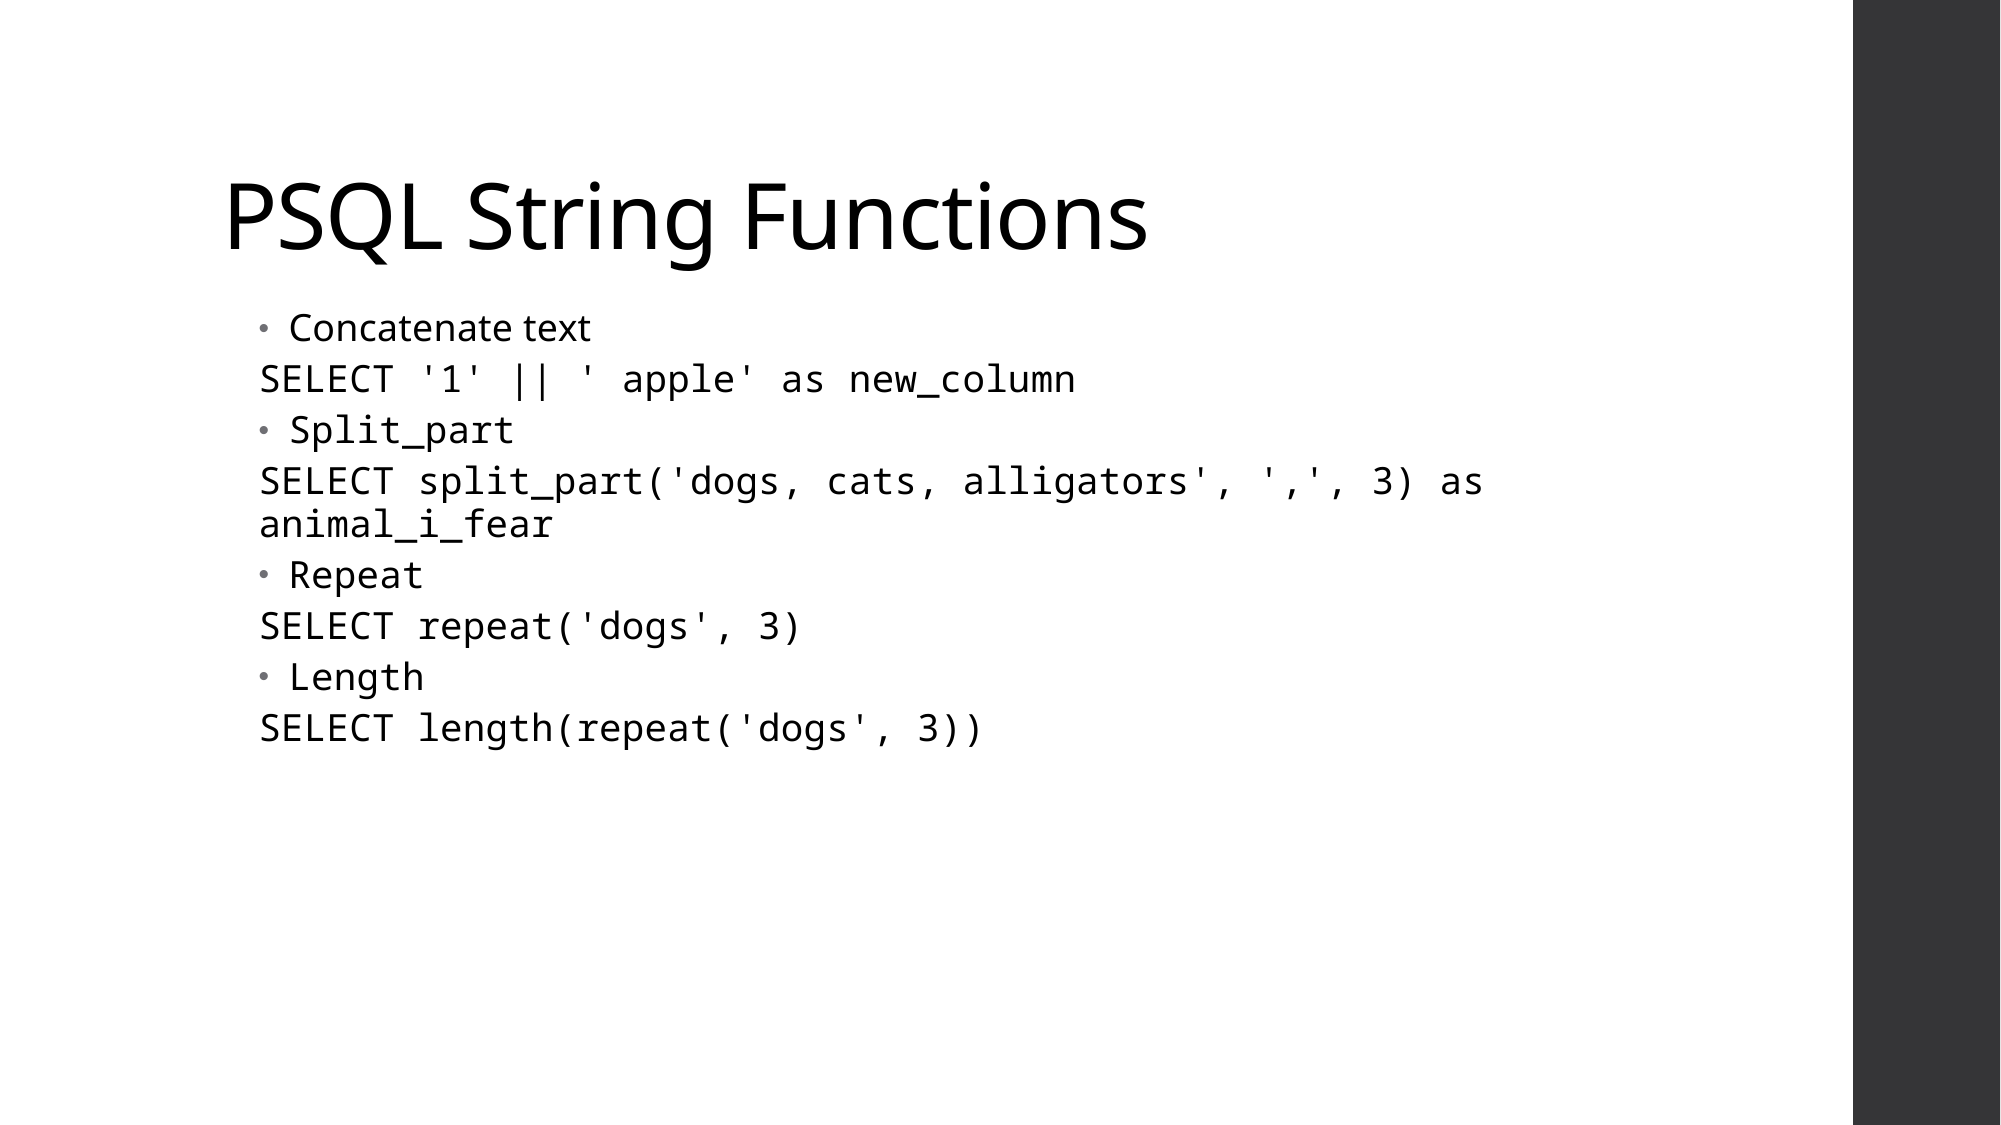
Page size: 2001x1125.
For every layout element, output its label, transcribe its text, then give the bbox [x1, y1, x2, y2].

title PSQL String Functions [206, 60, 1797, 278]
list Concatenate text SELECT '1' || ' apple' as new_column Split_part SELECT split_part('dogs, cats, alligators', ',', 3) as animal_i_fear Repeat SELECT repeat('dogs', 3) Length SELECT length(repeat('dogs', 3)) [243, 299, 1816, 897]
